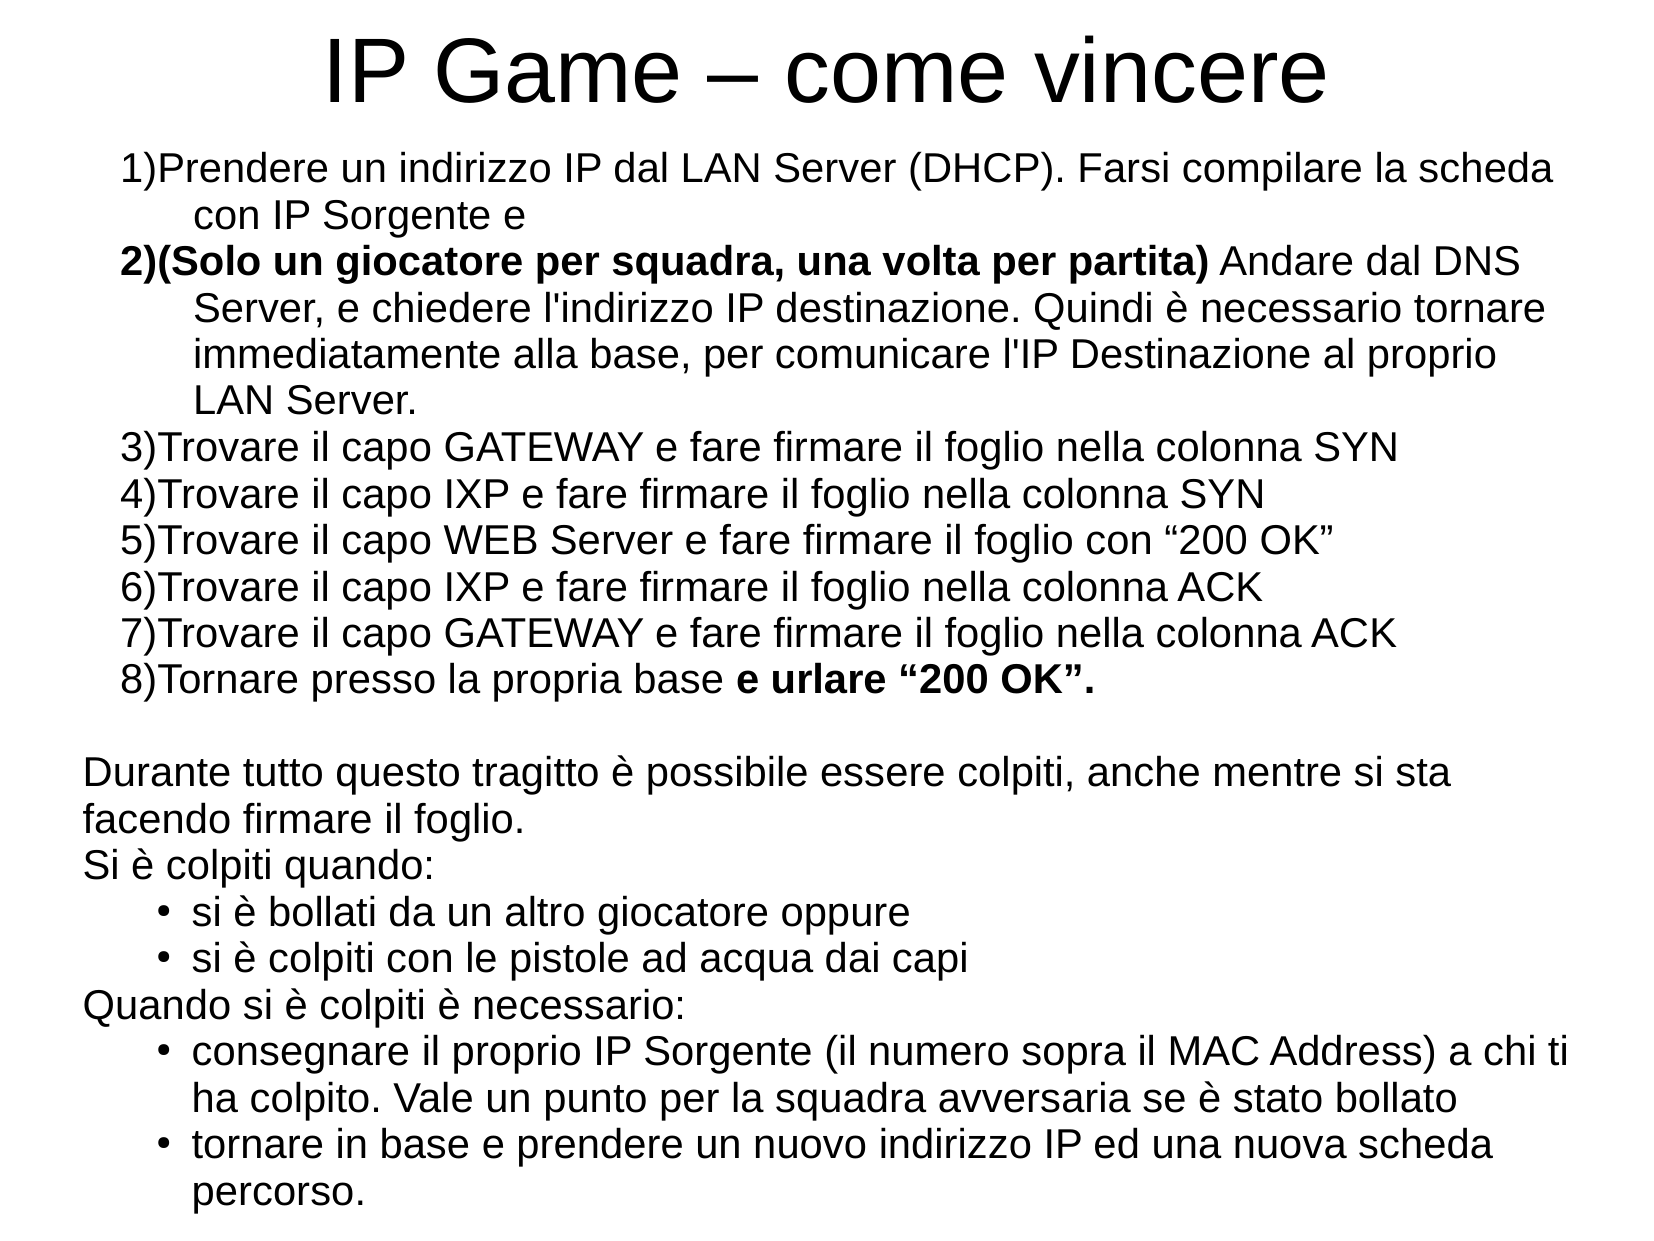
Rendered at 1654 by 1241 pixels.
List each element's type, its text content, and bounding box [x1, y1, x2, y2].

title IP Game – come vincere [82, 0, 1571, 144]
subtitle Prendere un indirizzo IP dal LAN Server (DHCP). Farsi compilare la scheda con IP Sorgente e (Solo un giocatore per squadra, una volta per partita) Andare dal DNS Server, e chiedere l'indirizzo IP destinazione. Quindi è necessario tornare immediatamente alla base, per comunicare l'IP Destinazione al proprio LAN Server. Trovare il capo GATEWAY e fare firmare il foglio nella colonna SYN Trovare il capo IXP e fare firmare il foglio nella colonna SYN Trovare il capo WEB Server e fare firmare il foglio con “200 OK” Trovare il capo IXP e fare firmare il foglio nella colonna ACK Trovare il capo GATEWAY e fare firmare il foglio nella colonna ACK Tornare presso la propria base e urlare “200 OK”. Durante tutto questo tragitto è possibile essere colpiti, anche mentre si sta facendo firmare il foglio. Si è colpiti quando: si è bollati da un altro giocatore oppure si è colpiti con le pistole ad acqua dai capi Quando si è colpiti è necessario: consegnare il proprio IP Sorgente (il numero sopra il MAC Address) a chi ti ha colpito. Vale un punto per la squadra avversaria se è stato bollato tornare in base e prendere un nuovo indirizzo IP ed una nuova scheda percorso. [82, 144, 1571, 1214]
